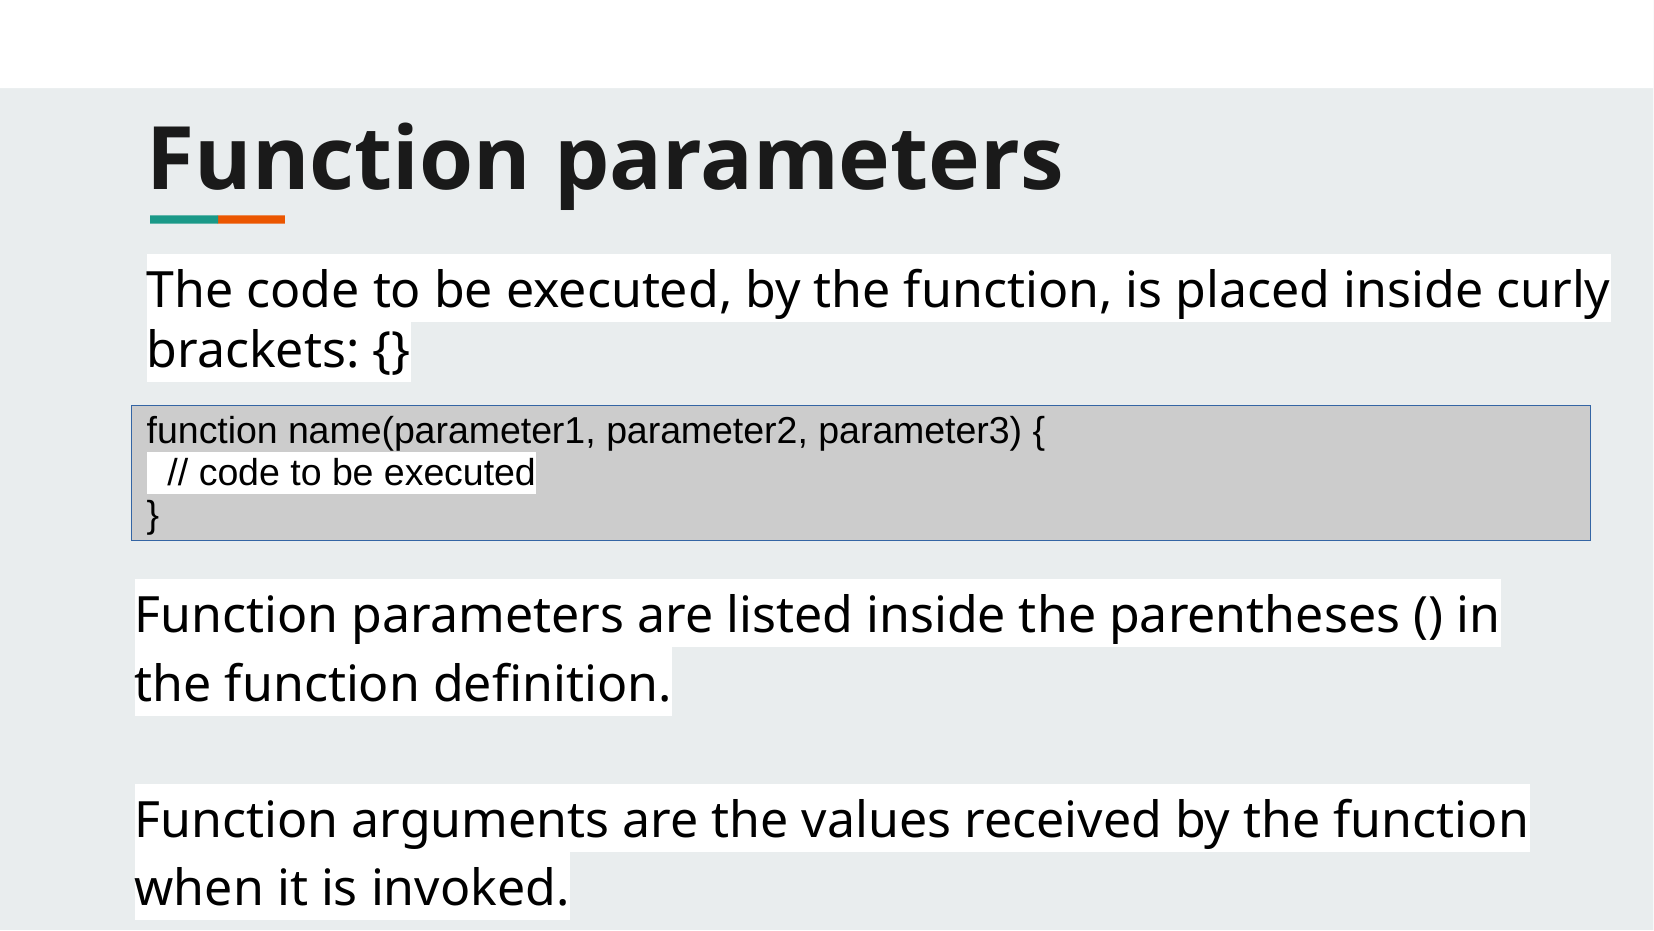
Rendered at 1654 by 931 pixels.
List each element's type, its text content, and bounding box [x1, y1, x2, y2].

title Function parameters The code to be executed, by the function, is placed inside curly brackets: {} [131, 87, 1640, 626]
text_box function name(parameter1, parameter2, parameter3) { // code to be executed } [131, 405, 1591, 541]
text_box Function parameters are listed inside the parentheses () in the function definition. Function arguments are the values received by the function when it is invoked. [120, 571, 1576, 878]
